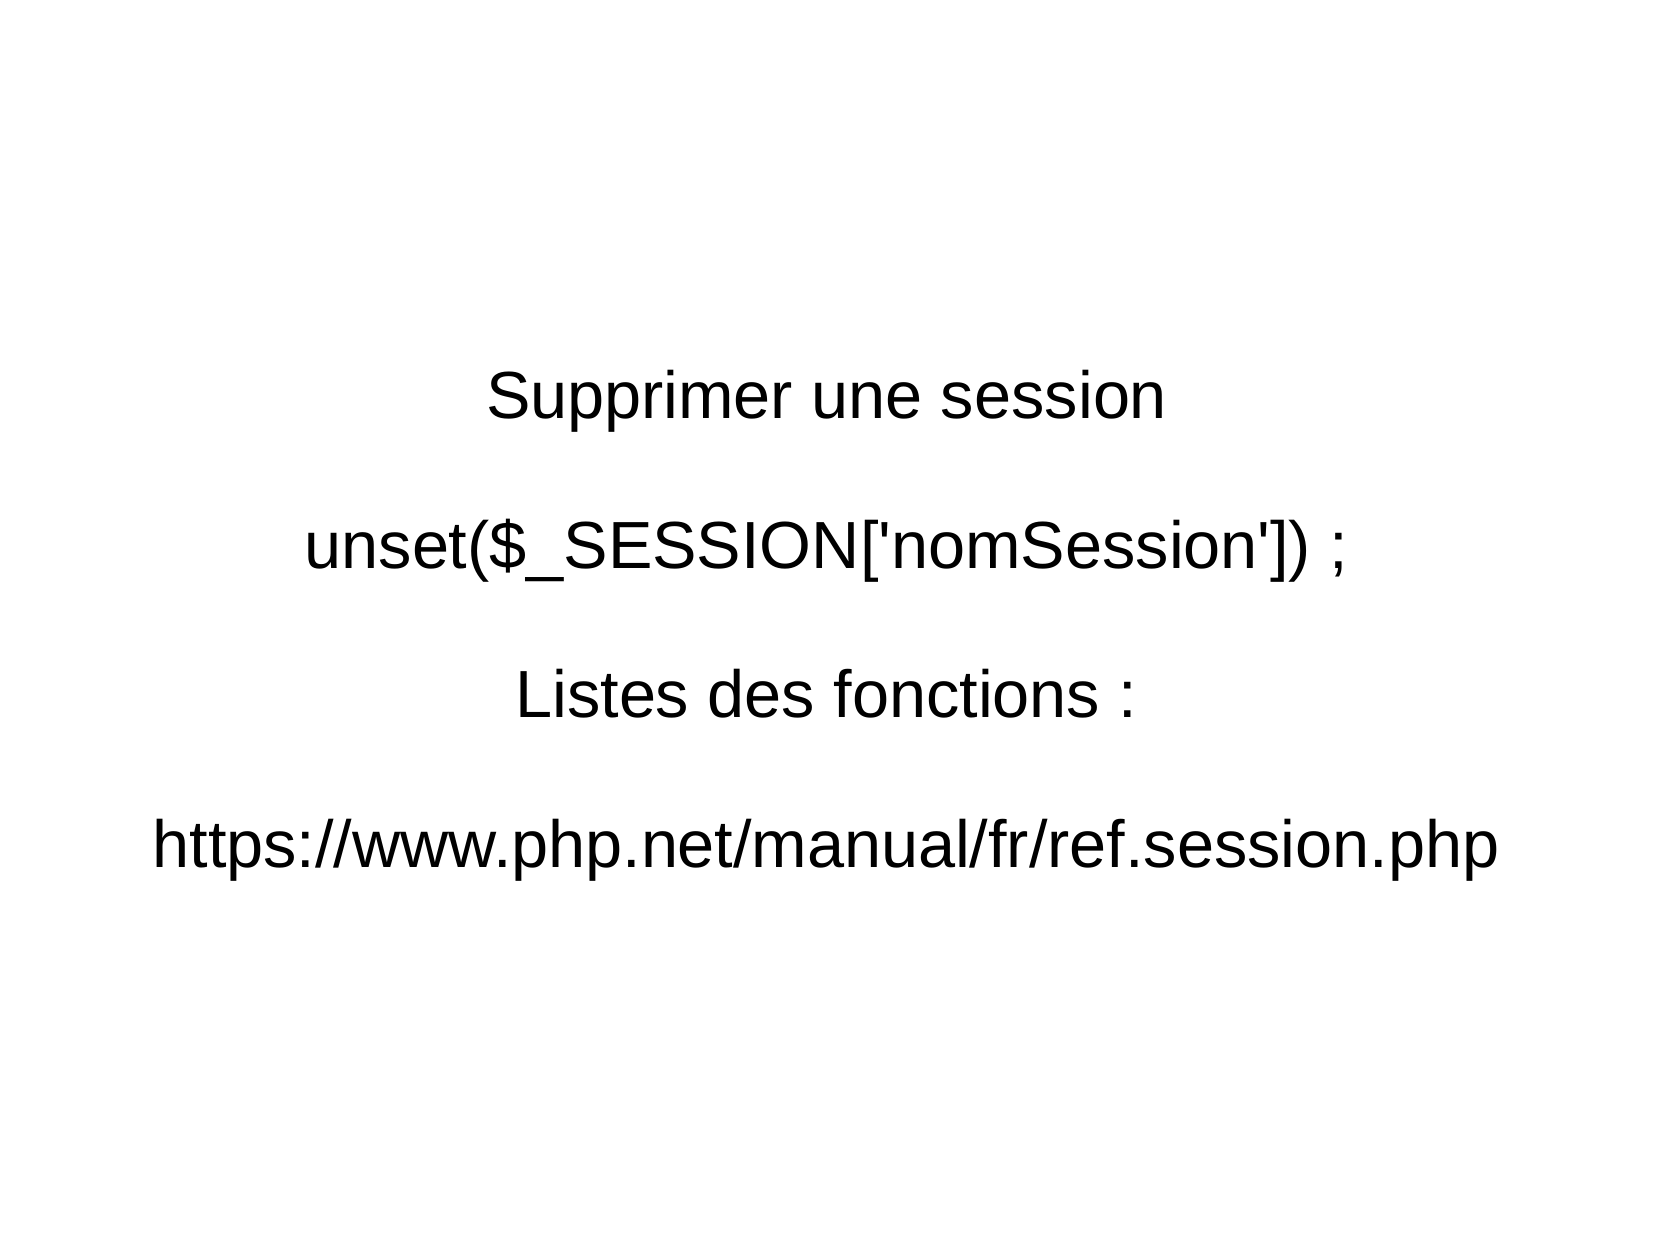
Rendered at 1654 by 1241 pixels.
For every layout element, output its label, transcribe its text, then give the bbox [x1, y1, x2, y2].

subtitle Supprimer une session unset($_SESSION['nomSession']) ; Listes des fonctions : https://www.php.net/manual/fr/ref.session.php [82, 59, 1571, 1182]
